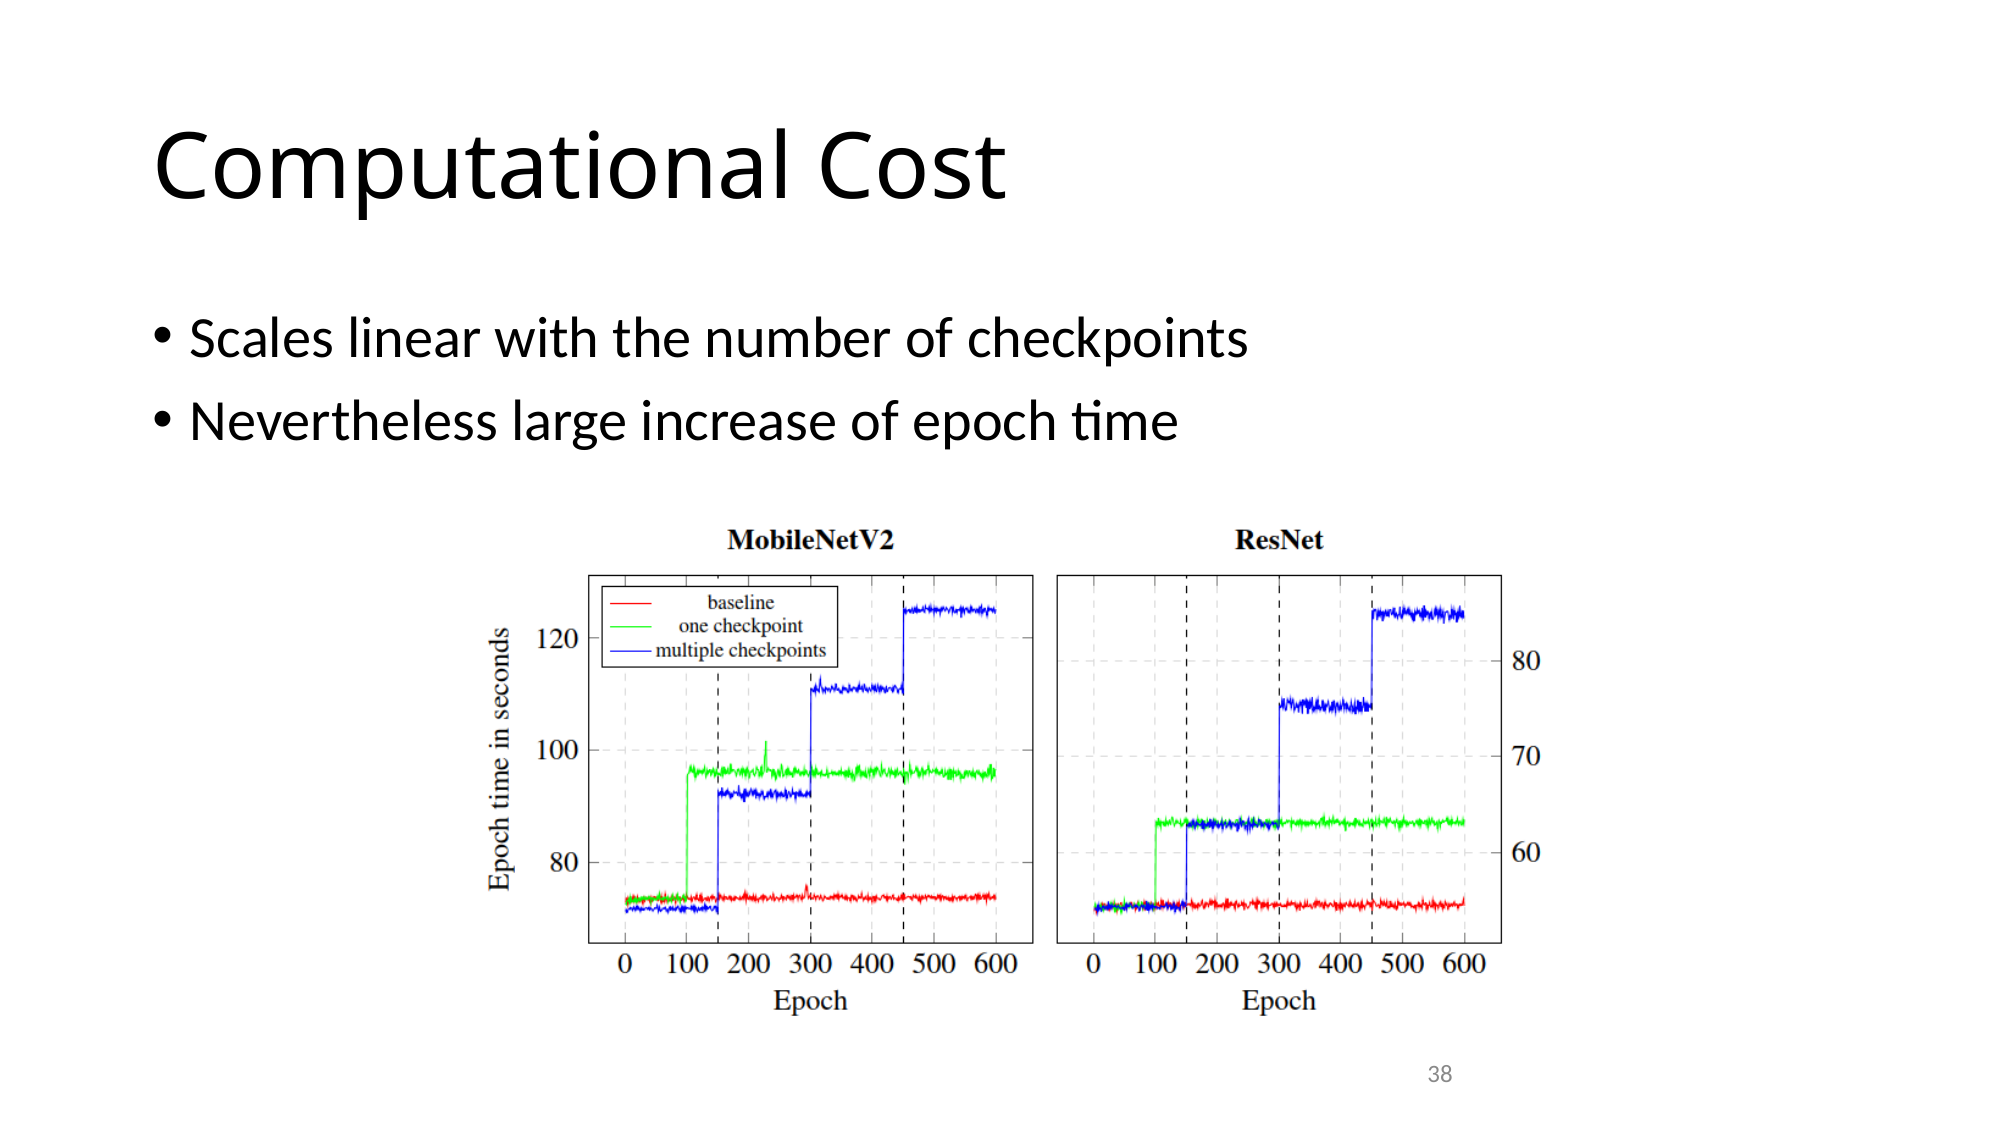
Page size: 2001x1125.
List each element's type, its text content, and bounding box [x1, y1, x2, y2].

picture [443, 509, 1557, 1066]
text_box [1412, 1042, 1863, 1103]
list Scales linear with the number of checkpoints Nevertheless large increase of epoch time [137, 299, 1863, 553]
title Computational Cost [137, 59, 1863, 278]
